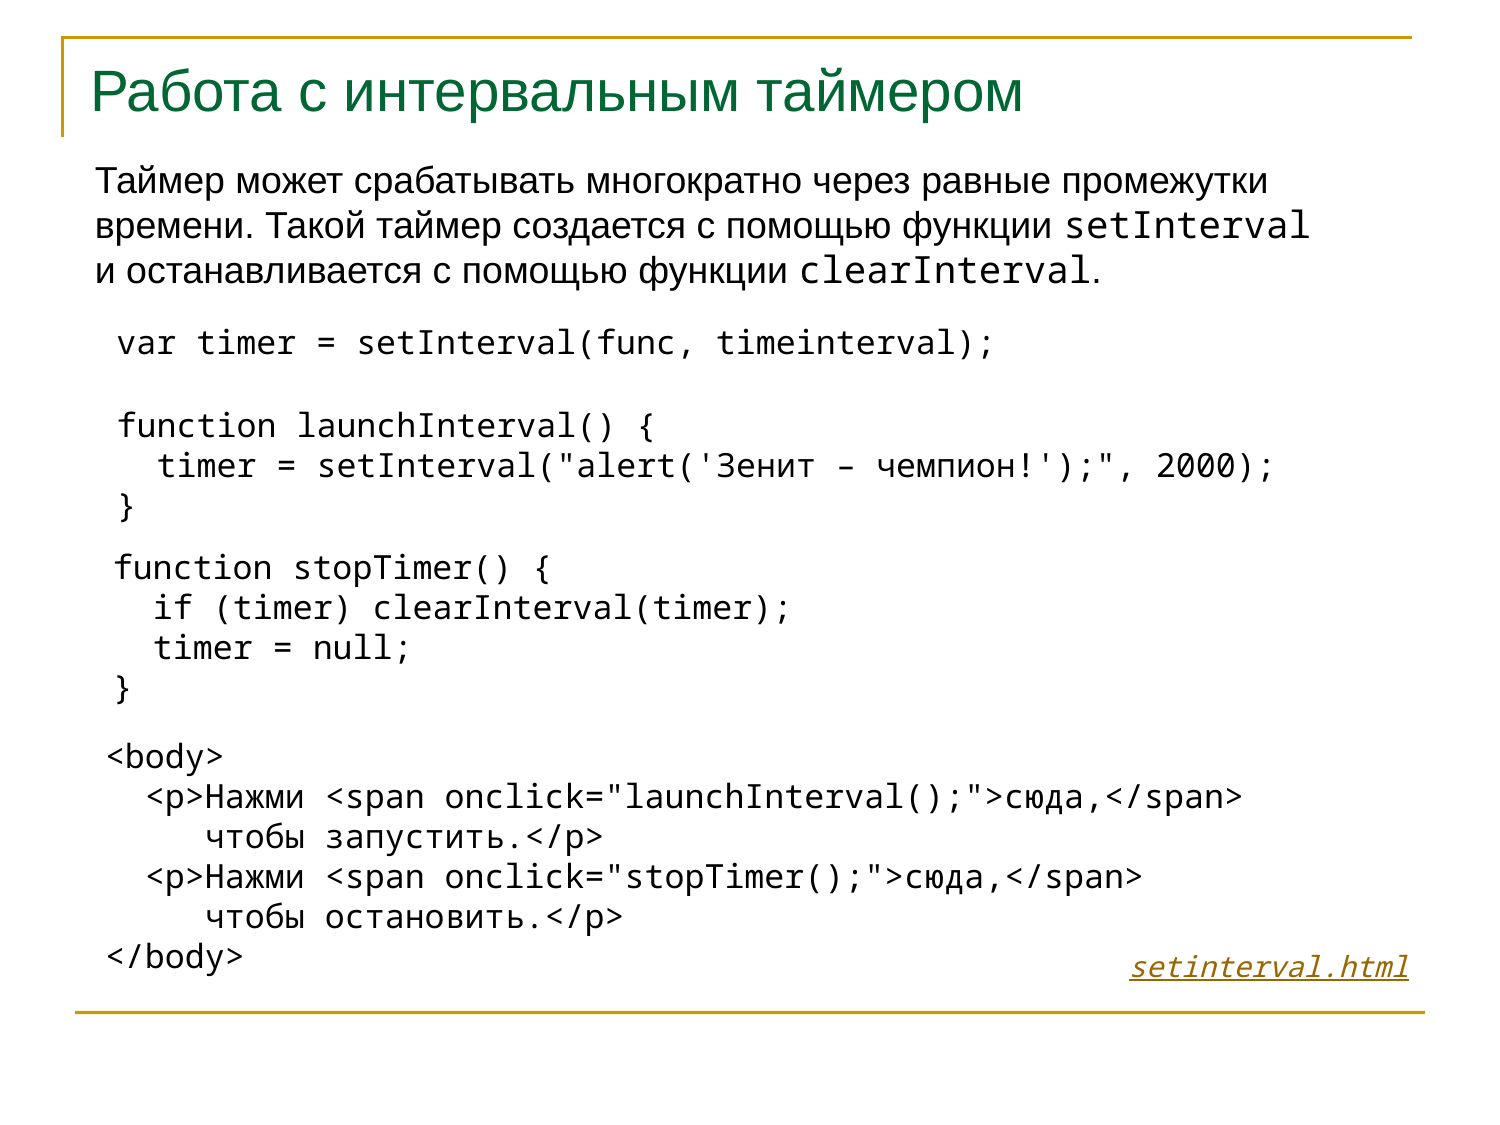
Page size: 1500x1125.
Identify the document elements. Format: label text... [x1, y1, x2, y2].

text_box <body> <p>Нажми <span onclick="launchInterval();">сюда,</span> чтобы запустить.</p> <p>Нажми <span onclick="stopTimer();">сюда,</span> чтобы остановить.</p> </body> [90, 727, 1260, 983]
text_box setinterval.html [1113, 940, 1424, 996]
text_box function stopTimer() { if (timer) clearInterval(timer); timer = null; } [98, 538, 808, 714]
text_box var timer = setInterval(func, timeinterval); [101, 314, 1012, 370]
text_box Таймер может срабатывать многократно через равные промежутки времени. Такой таймер создается с помощью функции setInterval и останавливается с помощью функции clearInterval. [79, 148, 1337, 299]
text_box function launchInterval() { timer = setInterval("alert('Зенит – чемпион!');", 2000); } [101, 397, 1292, 532]
title Работа с интервальным таймером [75, 45, 1425, 138]
